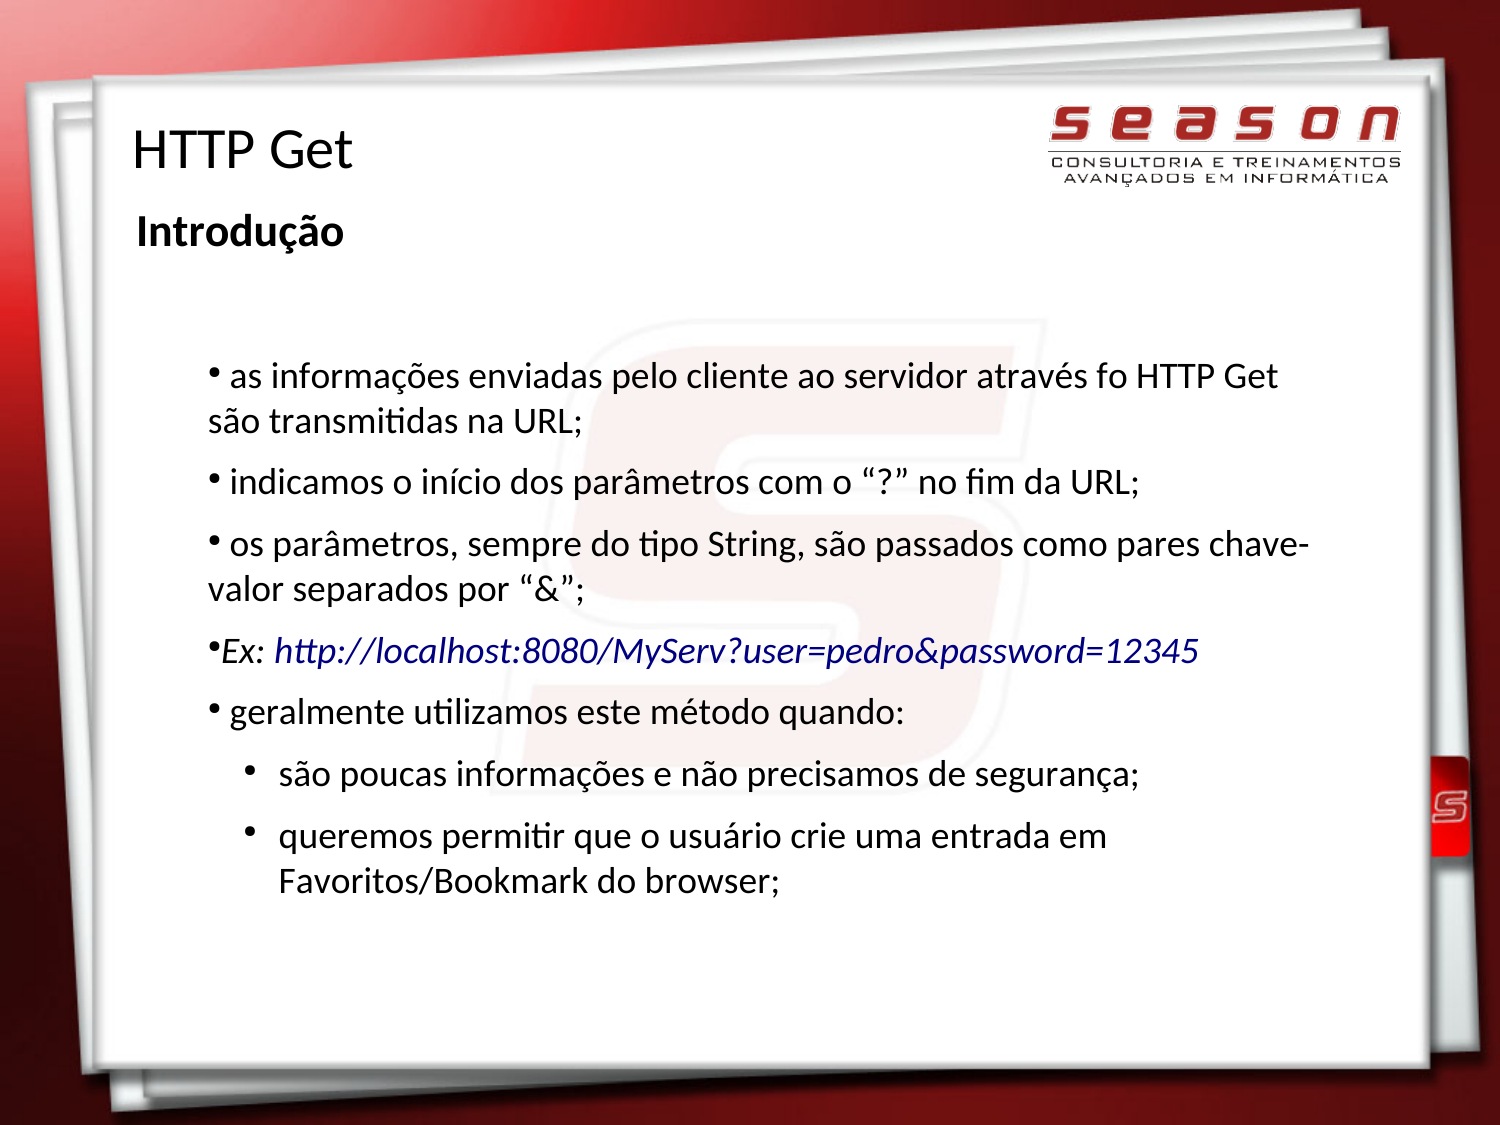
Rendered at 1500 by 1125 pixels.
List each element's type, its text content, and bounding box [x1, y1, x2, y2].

title HTTP Get [118, 33, 1394, 257]
picture [0, 0, 1500, 1125]
text_box Introdução [119, 200, 1240, 256]
text_box as informações enviadas pelo cliente ao servidor através fo HTTP Get são transmitidas na URL; indicamos o início dos parâmetros com o “?” no fim da URL; os parâmetros, sempre do tipo String, são passados como pares chave-valor separados por “&”; Ex: http://localhost:8080/MyServ?user=pedro&password=12345 geralmente utilizamos este método quando: são poucas informações e não precisamos de segurança; queremos permitir que o usuário crie uma entrada em Favoritos/Bookmark do browser; [207, 283, 1328, 969]
